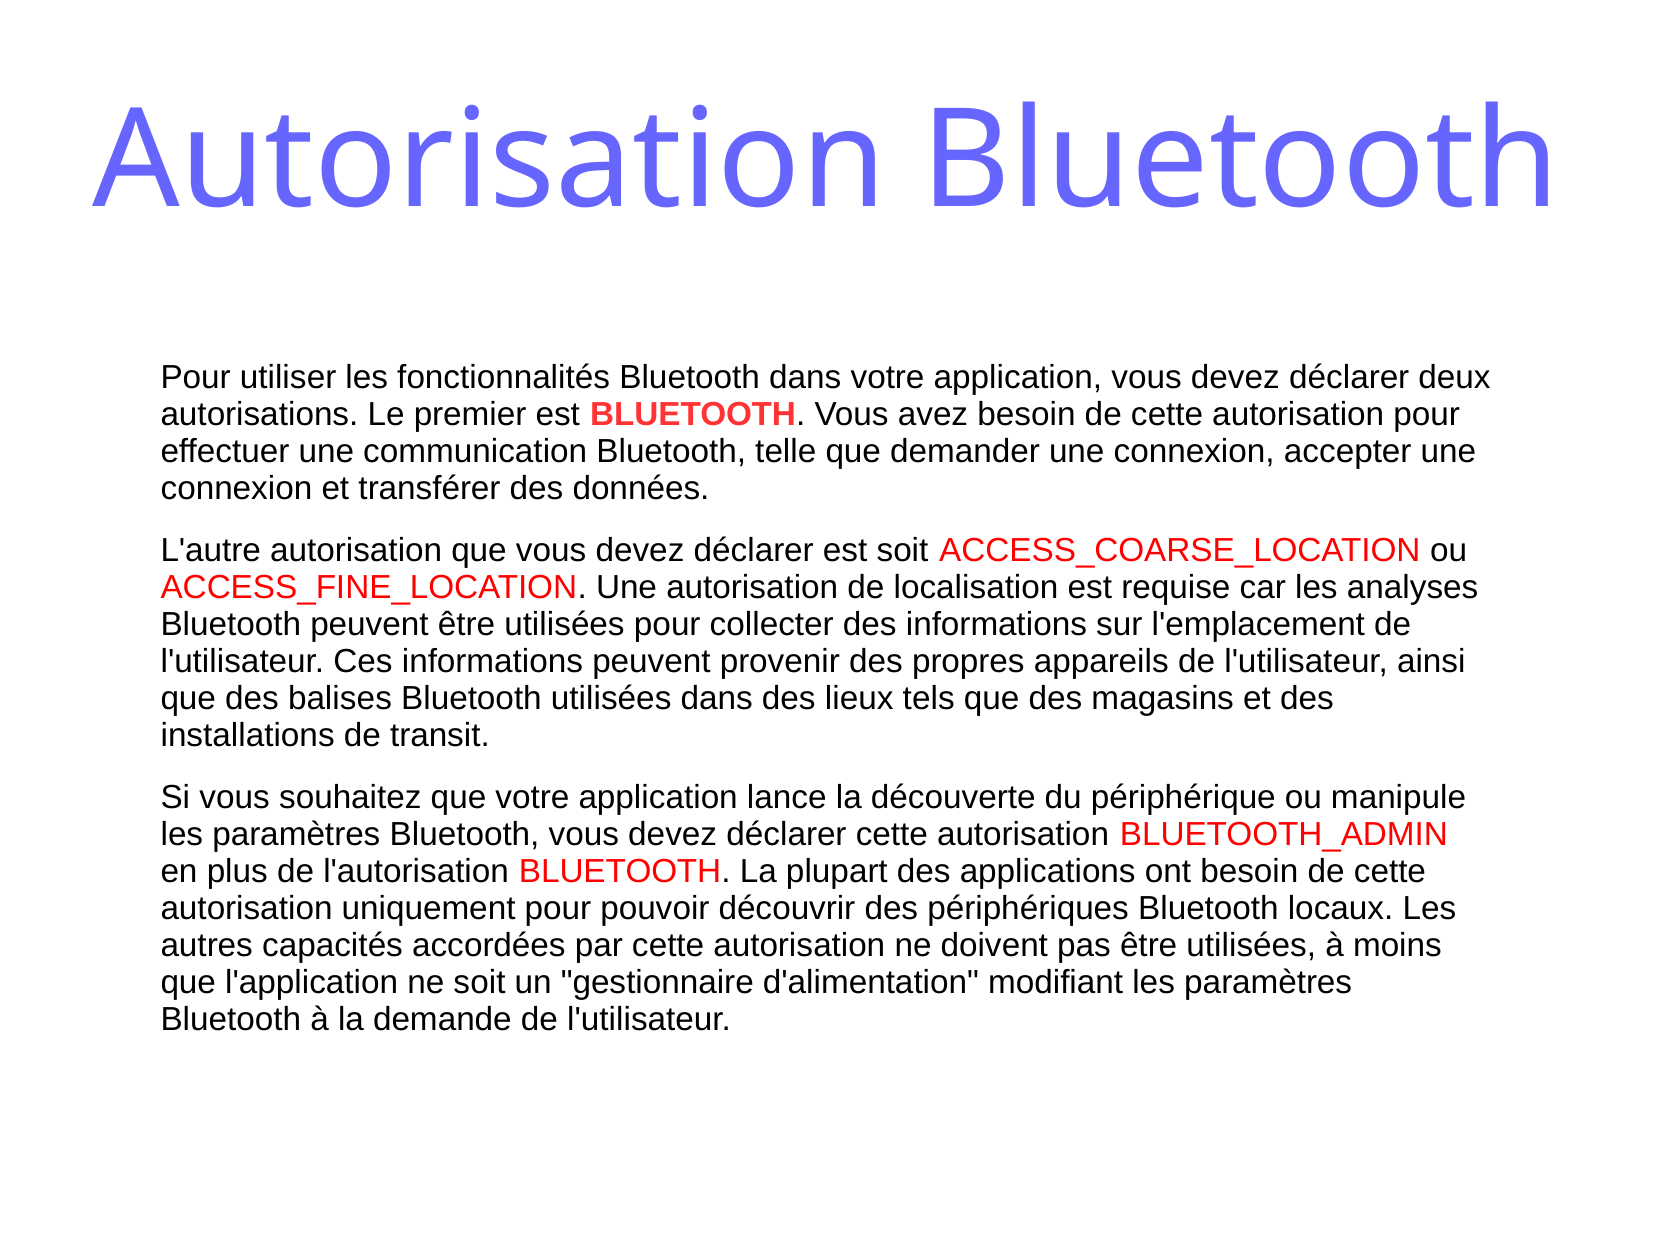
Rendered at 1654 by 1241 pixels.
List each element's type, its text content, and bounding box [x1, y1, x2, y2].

title Autorisation Bluetooth [82, 49, 1571, 257]
text_box Pour utiliser les fonctionnalités Bluetooth dans votre application, vous devez déclarer deux autorisations. Le premier est BLUETOOTH. Vous avez besoin de cette autorisation pour effectuer une communication Bluetooth, telle que demander une connexion, accepter une connexion et transférer des données. L'autre autorisation que vous devez déclarer est soit ACCESS_COARSE_LOCATION ou ACCESS_FINE_LOCATION. Une autorisation de localisation est requise car les analyses Bluetooth peuvent être utilisées pour collecter des informations sur l'emplacement de l'utilisateur. Ces informations peuvent provenir des propres appareils de l'utilisateur, ainsi que des balises Bluetooth utilisées dans des lieux tels que des magasins et des installations de transit. Si vous souhaitez que votre application lance la découverte du périphérique ou manipule les paramètres Bluetooth, vous devez déclarer cette autorisation BLUETOOTH_ADMIN en plus de l'autorisation BLUETOOTH. La plupart des applications ont besoin de cette autorisation uniquement pour pouvoir découvrir des périphériques Bluetooth locaux. Les autres capacités accordées par cette autorisation ne doivent pas être utilisées, à moins que l'application ne soit un "gestionnaire d'alimentation" modifiant les paramètres Bluetooth à la demande de l'utilisateur. [145, 350, 1516, 1049]
text_box [129, 280, 1499, 1029]
